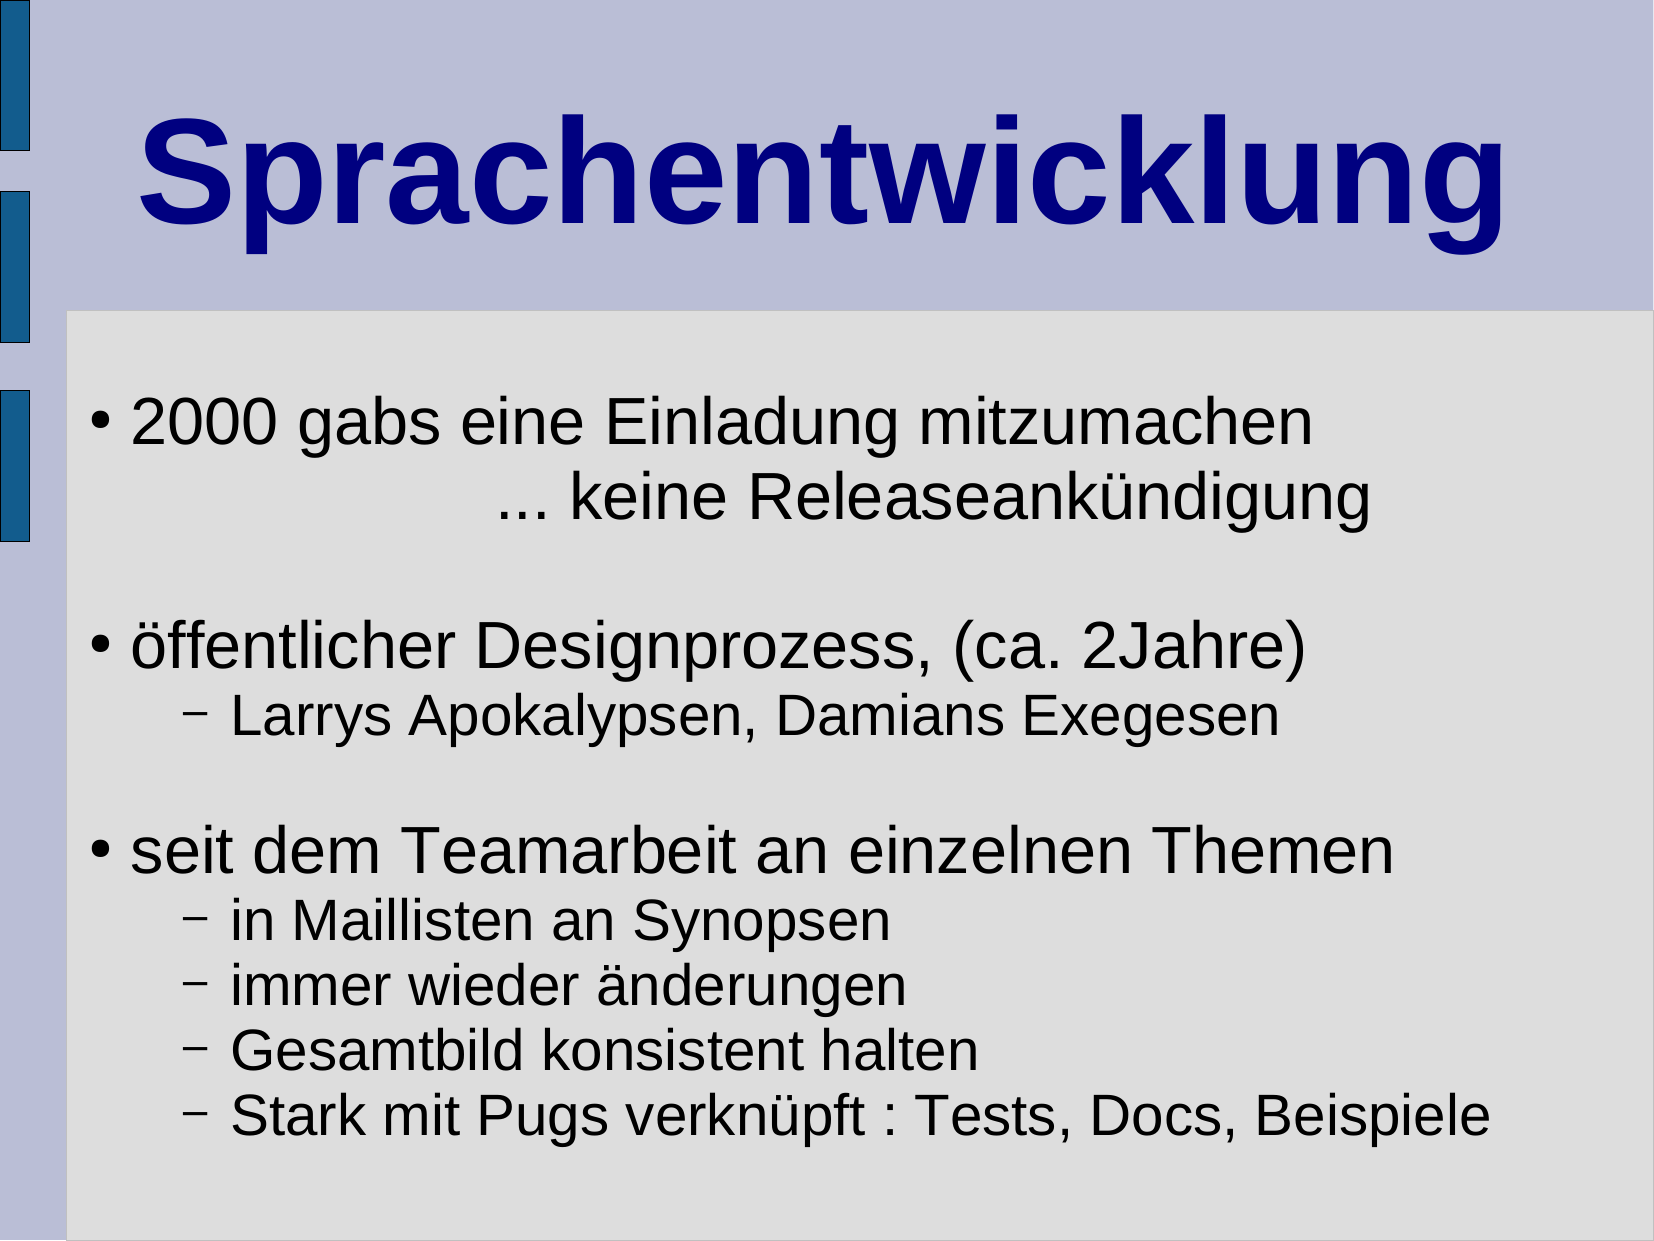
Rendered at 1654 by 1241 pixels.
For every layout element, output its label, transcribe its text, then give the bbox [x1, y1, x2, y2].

title Sprachentwicklung [118, 68, 1531, 276]
list 2000 gabs eine Einladung mitzumachen ... keine Releaseankündigung öffentlicher Designprozess, (ca. 2Jahre) Larrys Apokalypsen, Damians Exegesen seit dem Teamarbeit an einzelnen Themen in Maillisten an Synopsen immer wieder änderungen Gesamtbild konsistent halten Stark mit Pugs verknüpft : Tests, Docs, Beispiele [88, 383, 1501, 1147]
